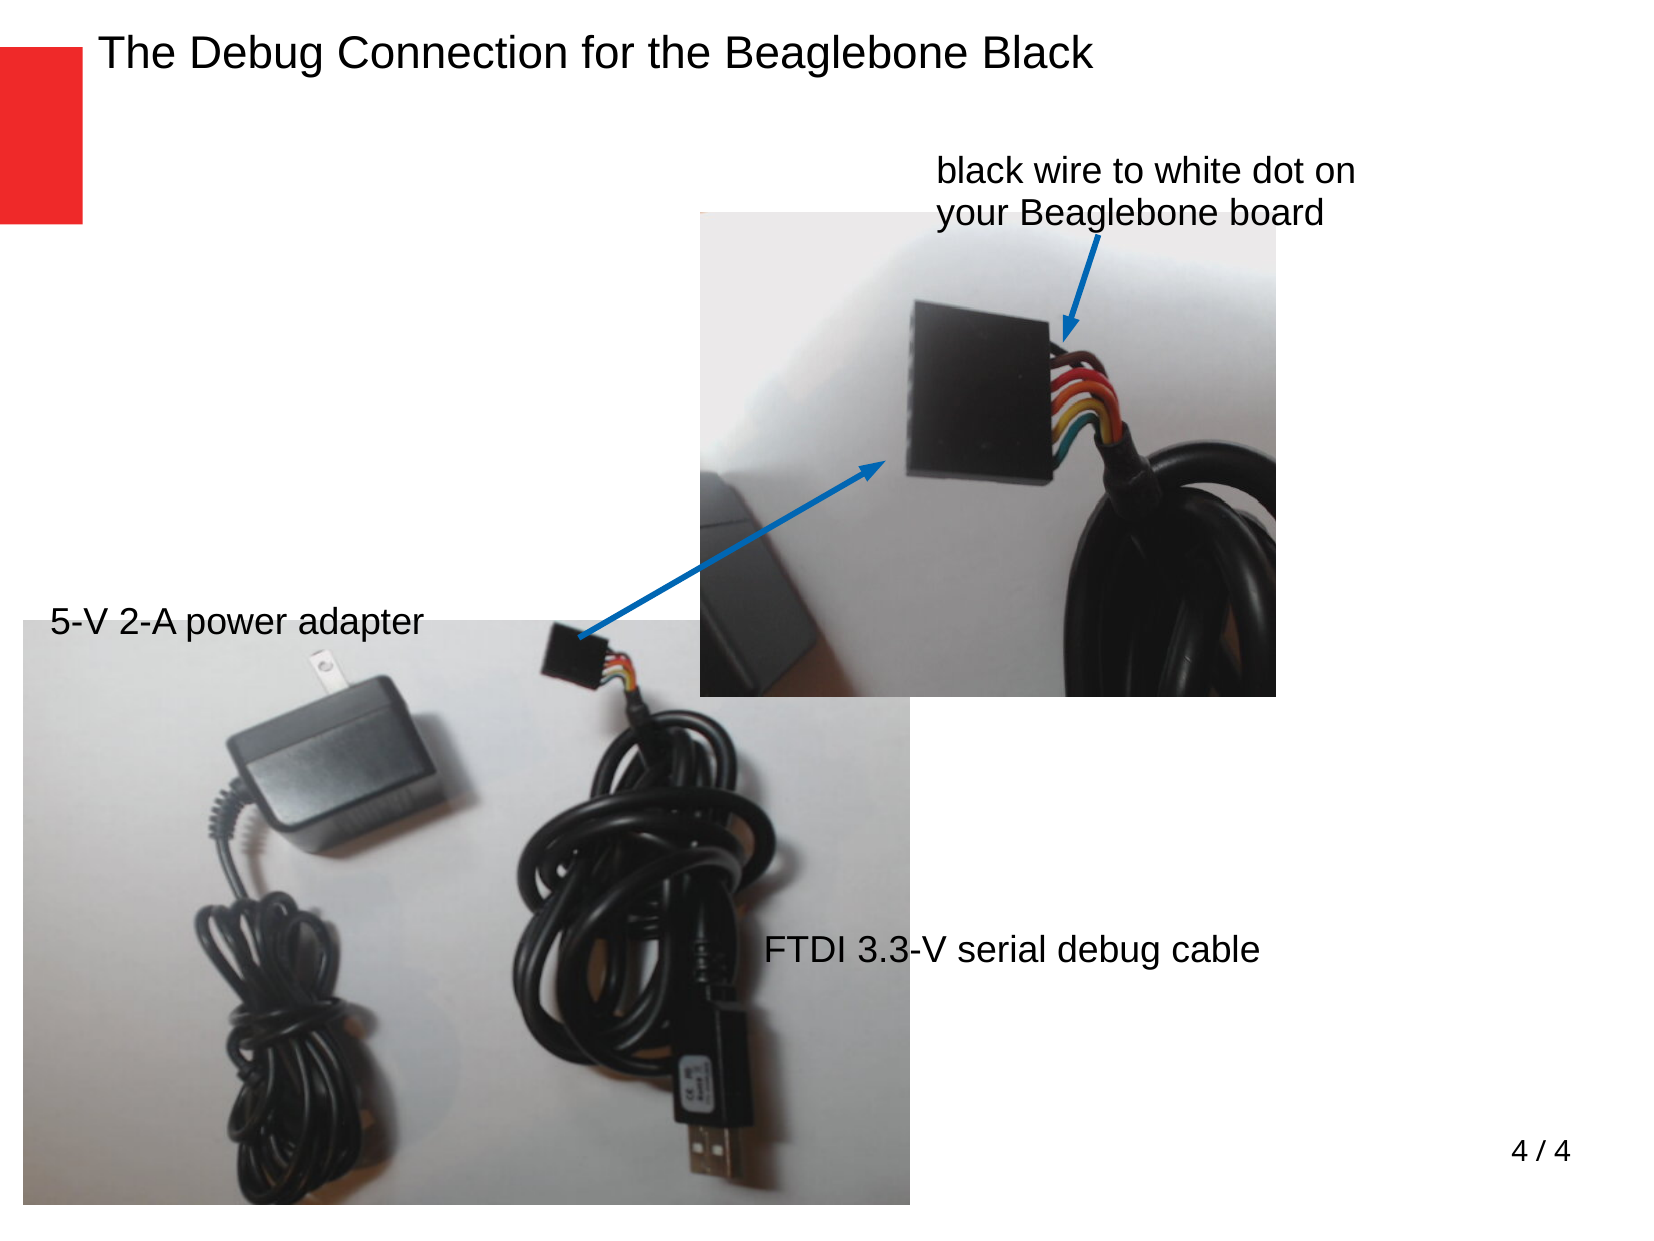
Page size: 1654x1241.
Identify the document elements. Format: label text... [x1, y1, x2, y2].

text_box The Debug Connection for the Beaglebone Black [82, 19, 1276, 119]
text_box black wire to white dot on your Beaglebone board [921, 141, 1382, 241]
text_box FTDI 3.3-V serial debug cable [748, 921, 1276, 979]
picture [23, 212, 1276, 1205]
text_box 5-V 2-A power adapter [35, 592, 440, 650]
